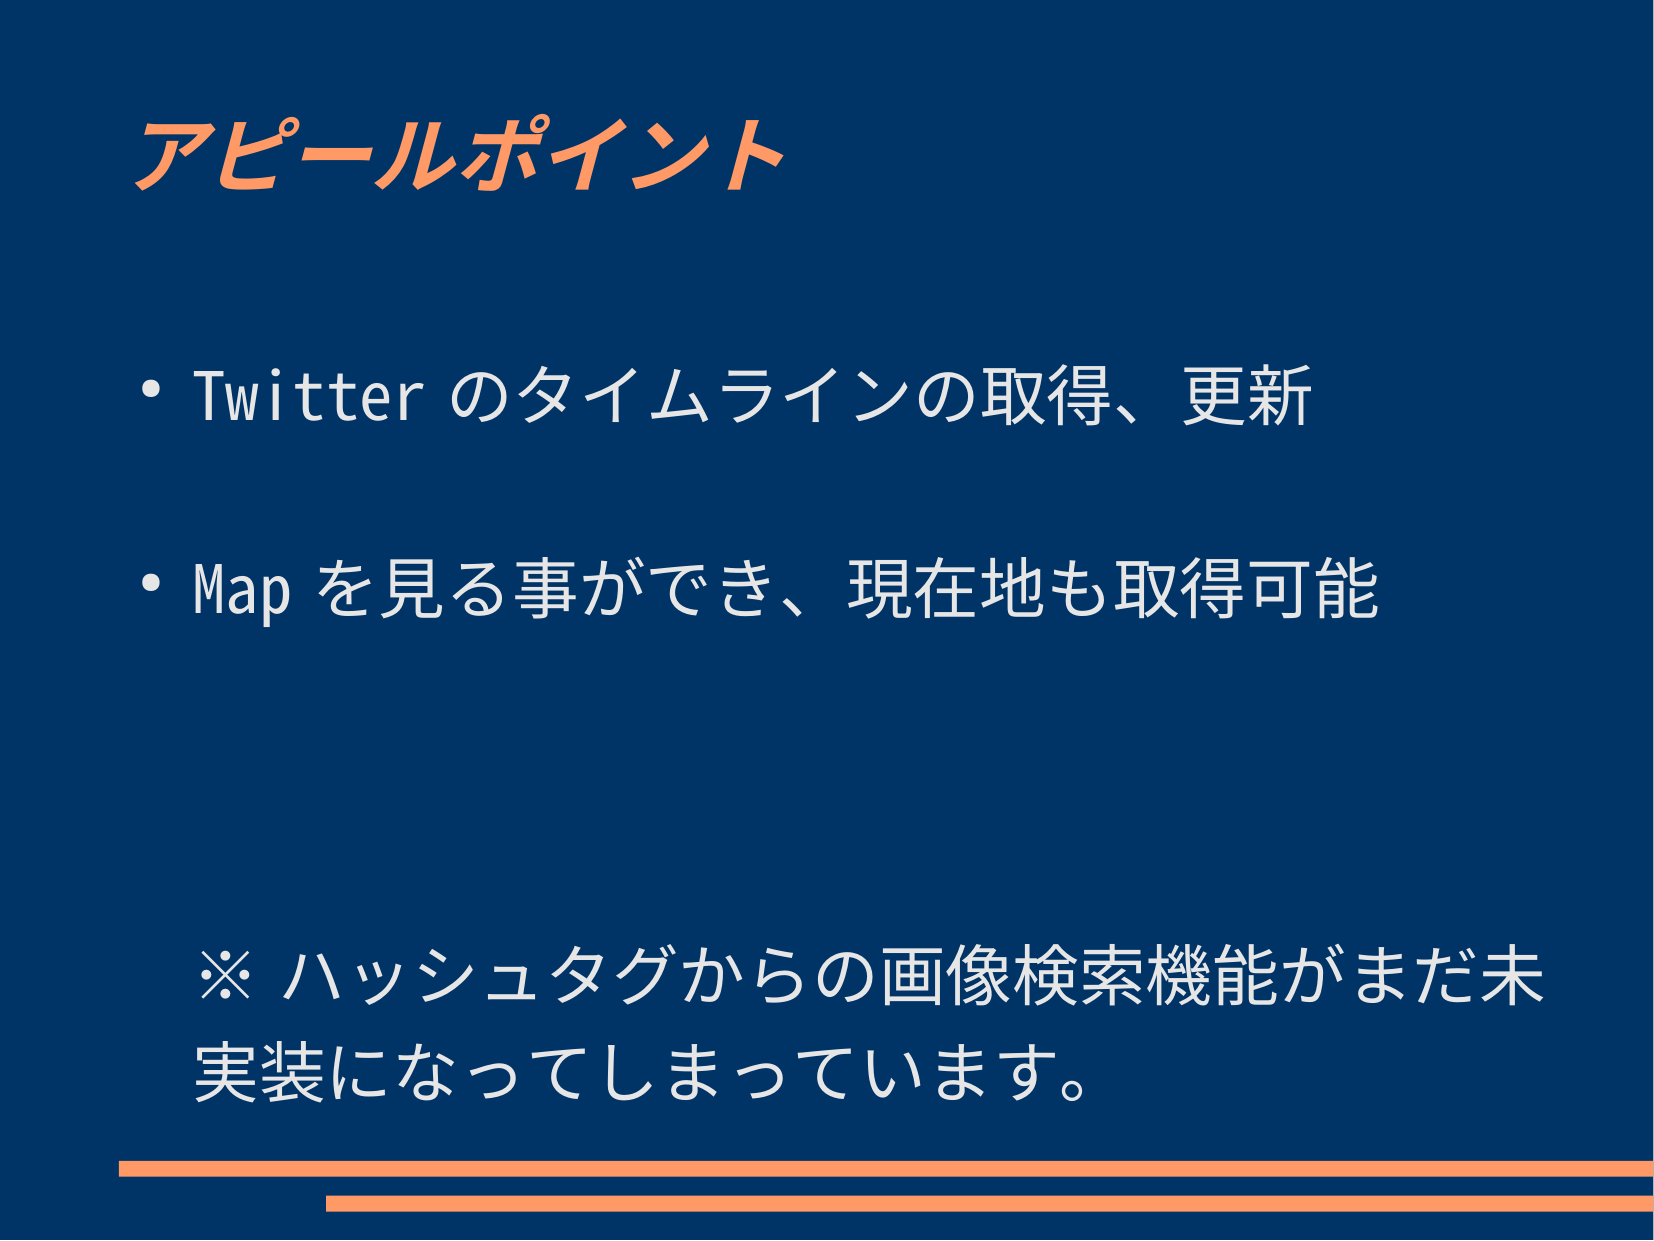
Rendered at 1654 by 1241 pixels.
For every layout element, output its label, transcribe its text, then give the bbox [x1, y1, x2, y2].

list Twitterのタイムラインの取得、更新 Mapを見る事ができ、現在地も取得可能 ※ハッシュタグからの画像検索機能がまだ未実装になってしまっています。 [121, 342, 1561, 979]
title アピールポイント [121, 46, 1534, 254]
